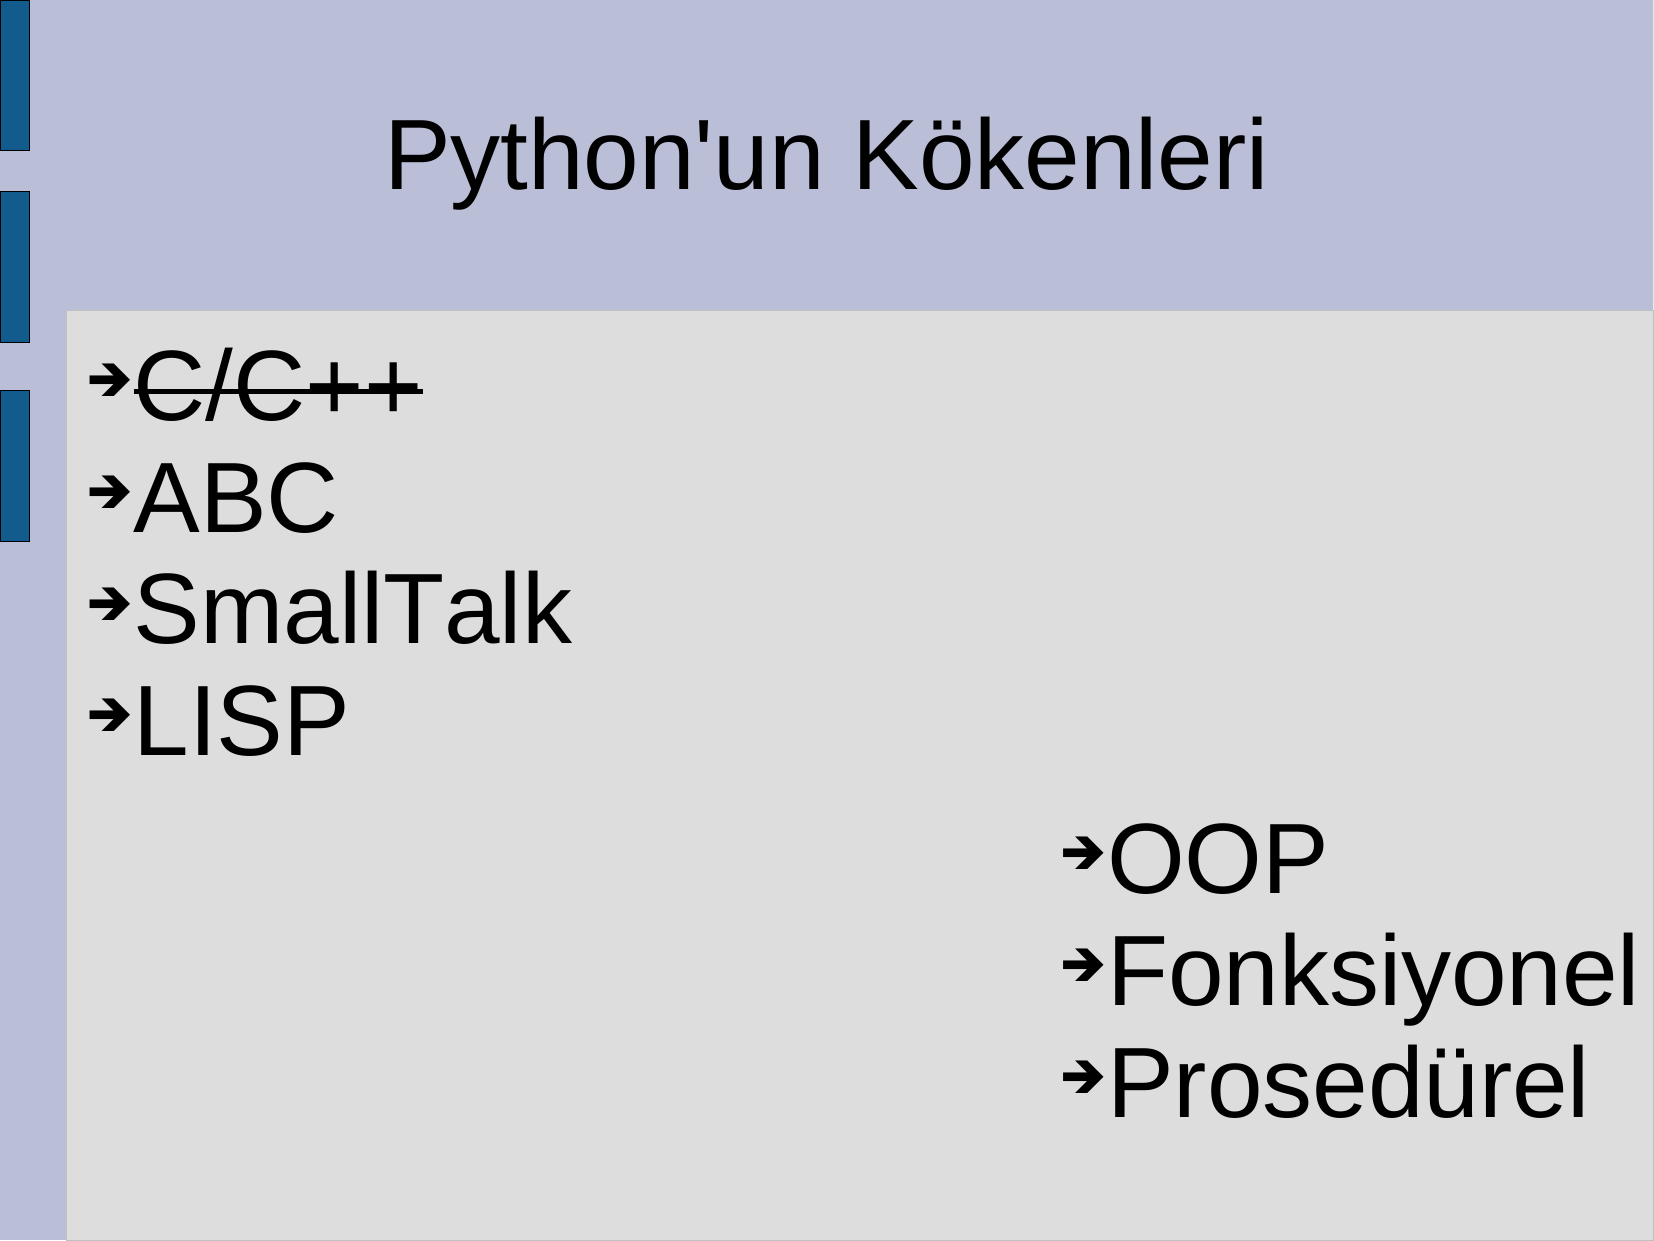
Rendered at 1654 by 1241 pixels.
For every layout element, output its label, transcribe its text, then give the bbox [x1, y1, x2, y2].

text_box Python'un Kökenleri [384, 99, 1270, 224]
text_box OOP Fonksiyonel Prosedürel [1059, 803, 1654, 1176]
text_box C/C++ ABC SmallTalk LISP [85, 330, 588, 827]
